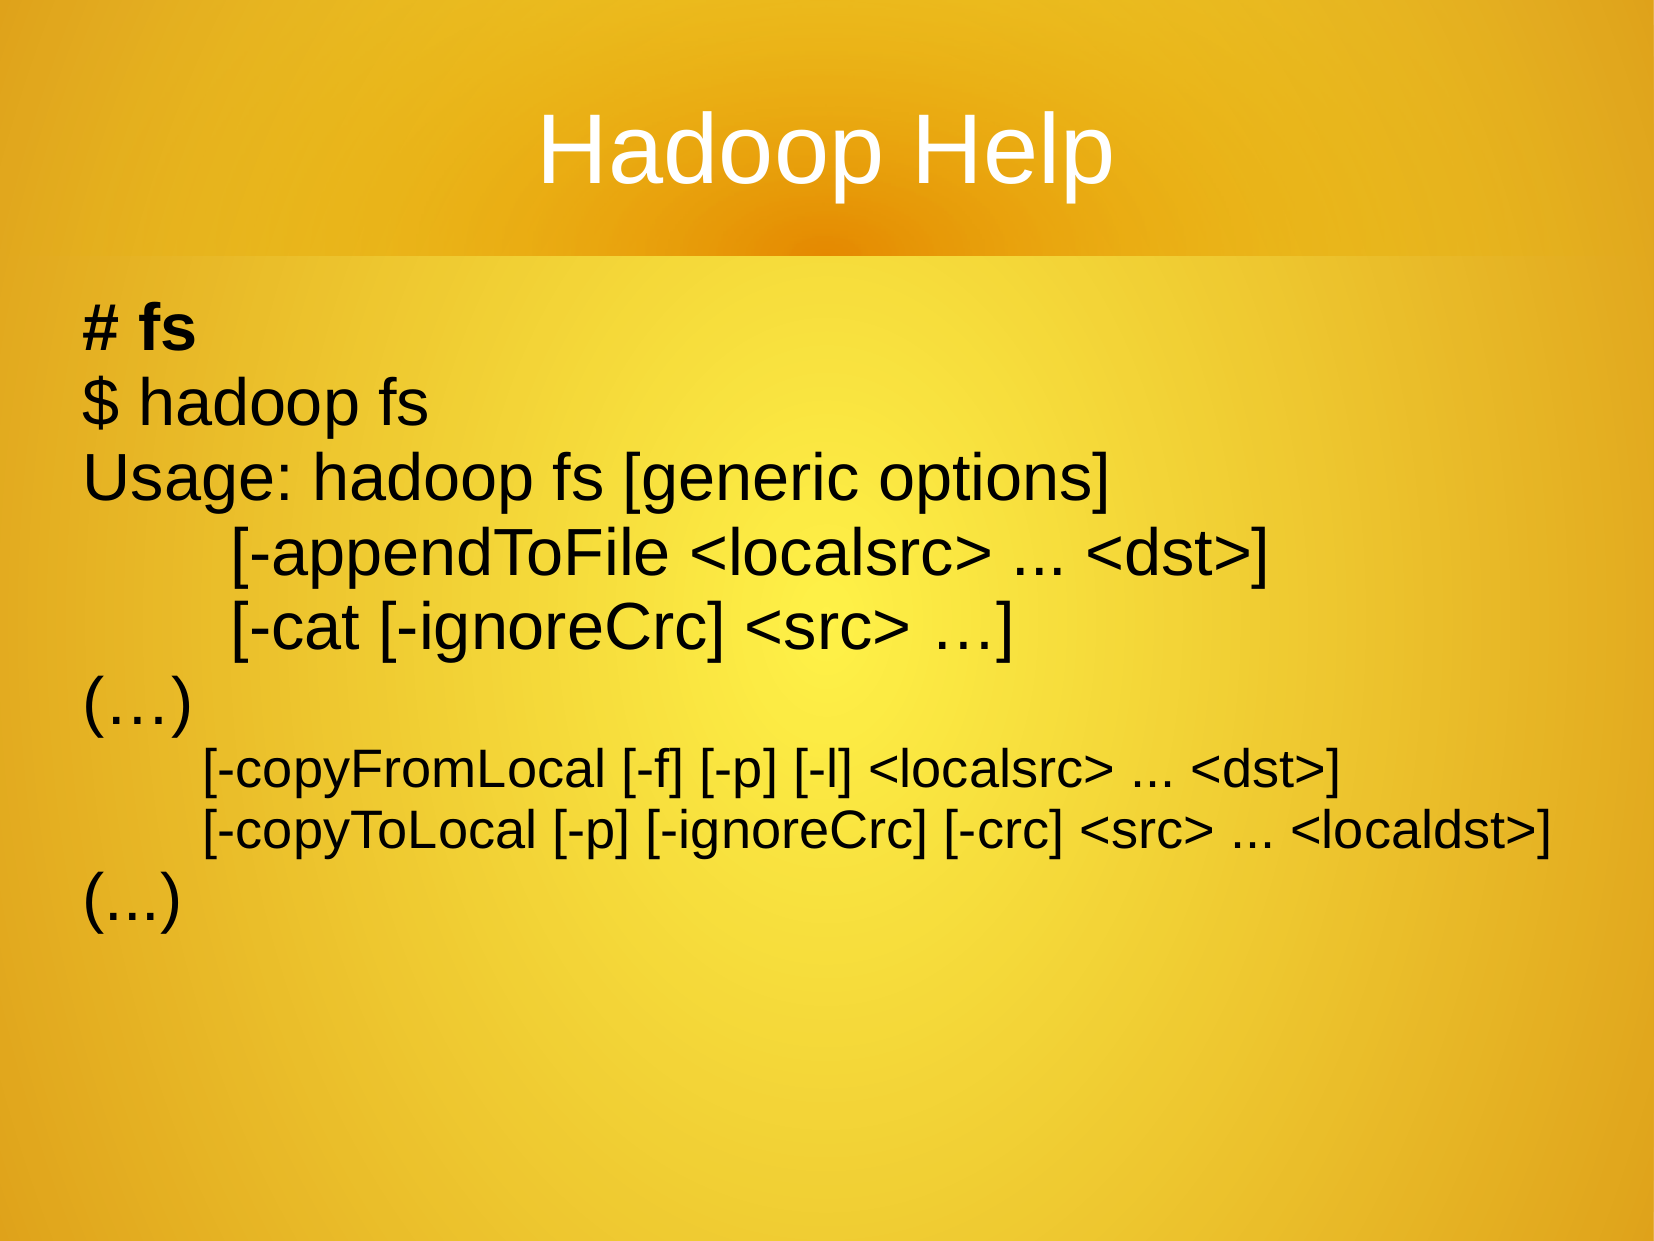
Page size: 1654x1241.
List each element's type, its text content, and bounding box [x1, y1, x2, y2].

title Hadoop Help [82, 47, 1571, 252]
subtitle # fs $ hadoop fs Usage: hadoop fs [generic options] [-appendToFile <localsrc> ... <dst>] [-cat [-ignoreCrc] <src> …] (…) [-copyFromLocal [-f] [-p] [-l] <localsrc> ... <dst>] [-copyToLocal [-p] [-ignoreCrc] [-crc] <src> ... <localdst>] (...) [82, 290, 1571, 1010]
